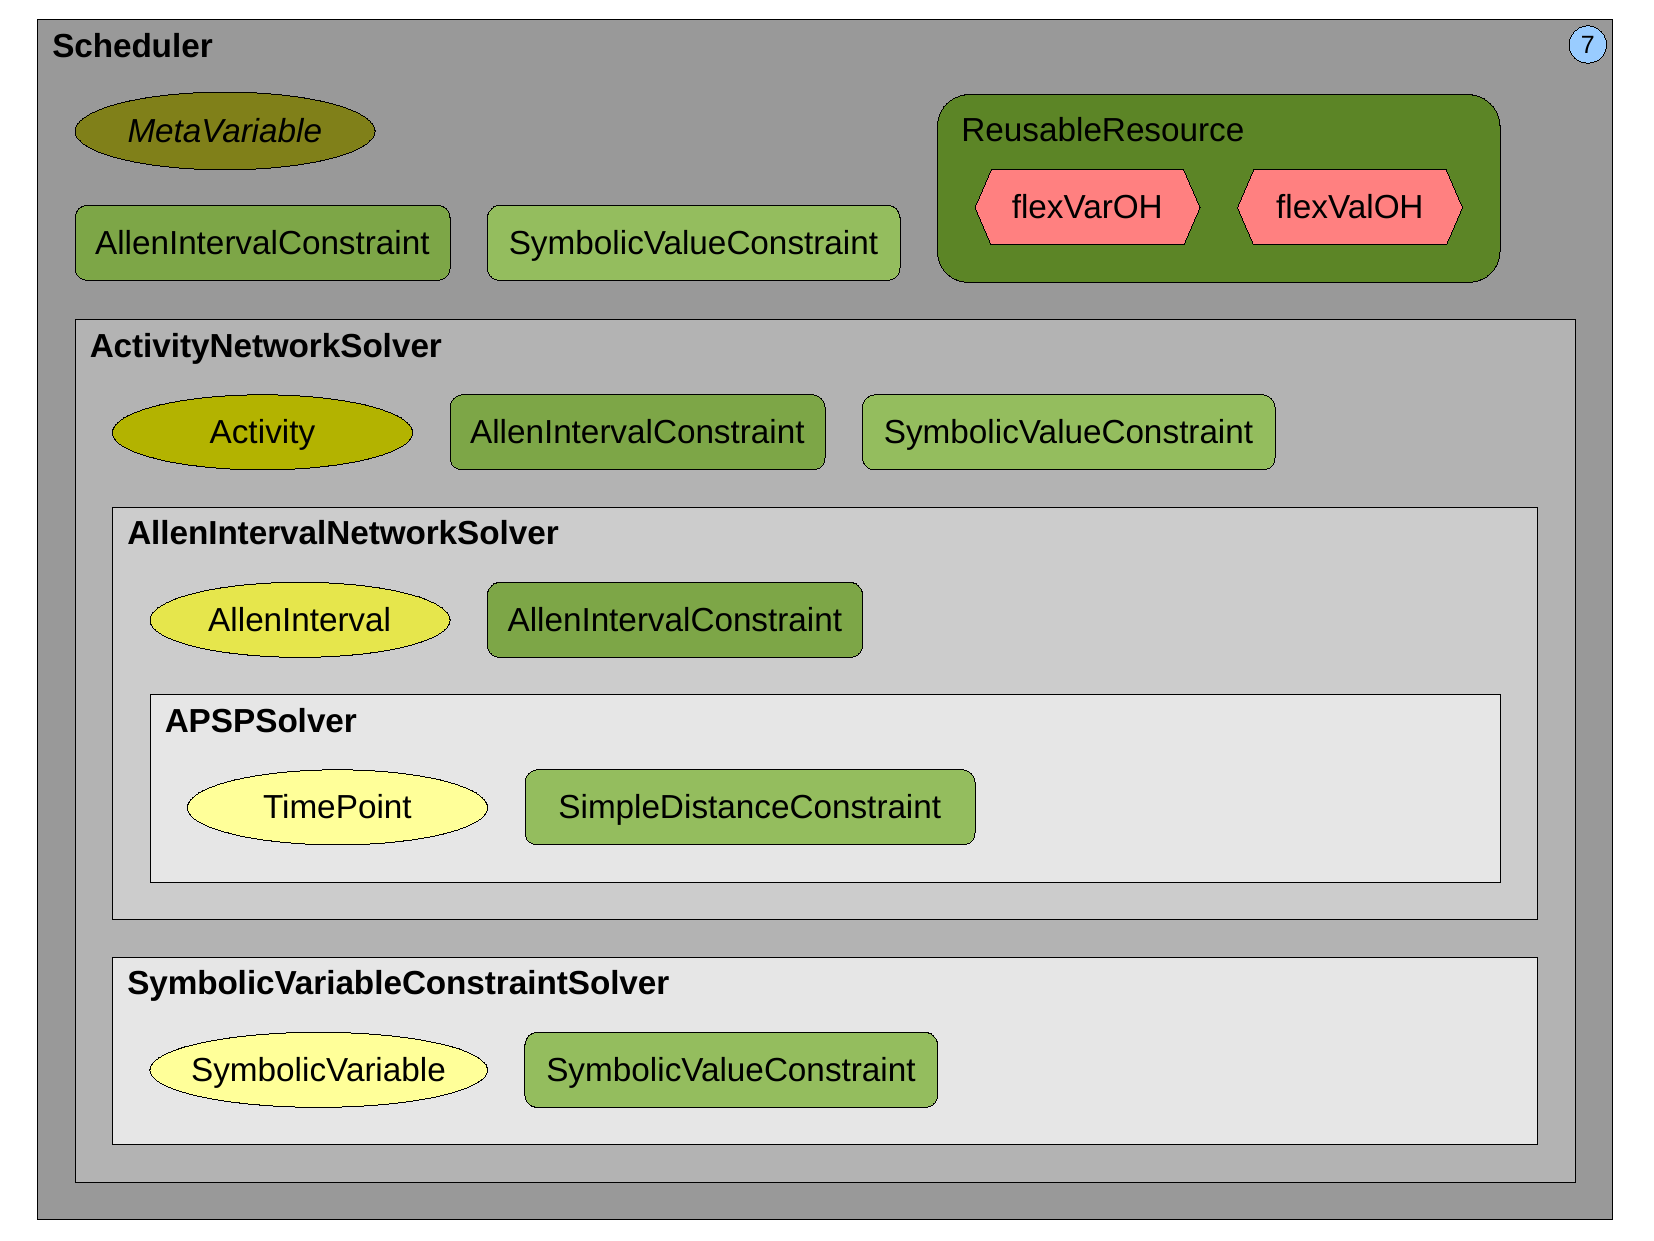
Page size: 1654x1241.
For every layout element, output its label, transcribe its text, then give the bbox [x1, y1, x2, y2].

text_box MetaVariable [75, 92, 376, 170]
text_box TimePoint [187, 769, 488, 845]
text_box flexVarOH [975, 169, 1201, 245]
text_box APSPSolver [150, 694, 1501, 883]
text_box Scheduler [37, 19, 1613, 1220]
text_box AllenIntervalConstraint [487, 582, 863, 658]
text_box 7 [1569, 25, 1607, 64]
text_box ReusableResource [937, 94, 1501, 283]
text_box flexValOH [1237, 169, 1463, 245]
text_box AllenIntervalNetworkSolver [112, 507, 1538, 920]
text_box Activity [112, 394, 413, 470]
text_box ActivityNetworkSolver [75, 319, 1576, 1183]
text_box SymbolicValueConstraint [524, 1032, 938, 1108]
text_box SimpleDistanceConstraint [525, 769, 976, 845]
text_box AllenInterval [150, 582, 451, 658]
text_box AllenIntervalConstraint [75, 205, 451, 281]
text_box SymbolicValueConstraint [862, 394, 1276, 470]
text_box SymbolicValueConstraint [487, 205, 901, 281]
text_box SymbolicVariableConstraintSolver [112, 957, 1538, 1145]
text_box AllenIntervalConstraint [450, 394, 826, 470]
text_box SymbolicVariable [149, 1032, 488, 1108]
